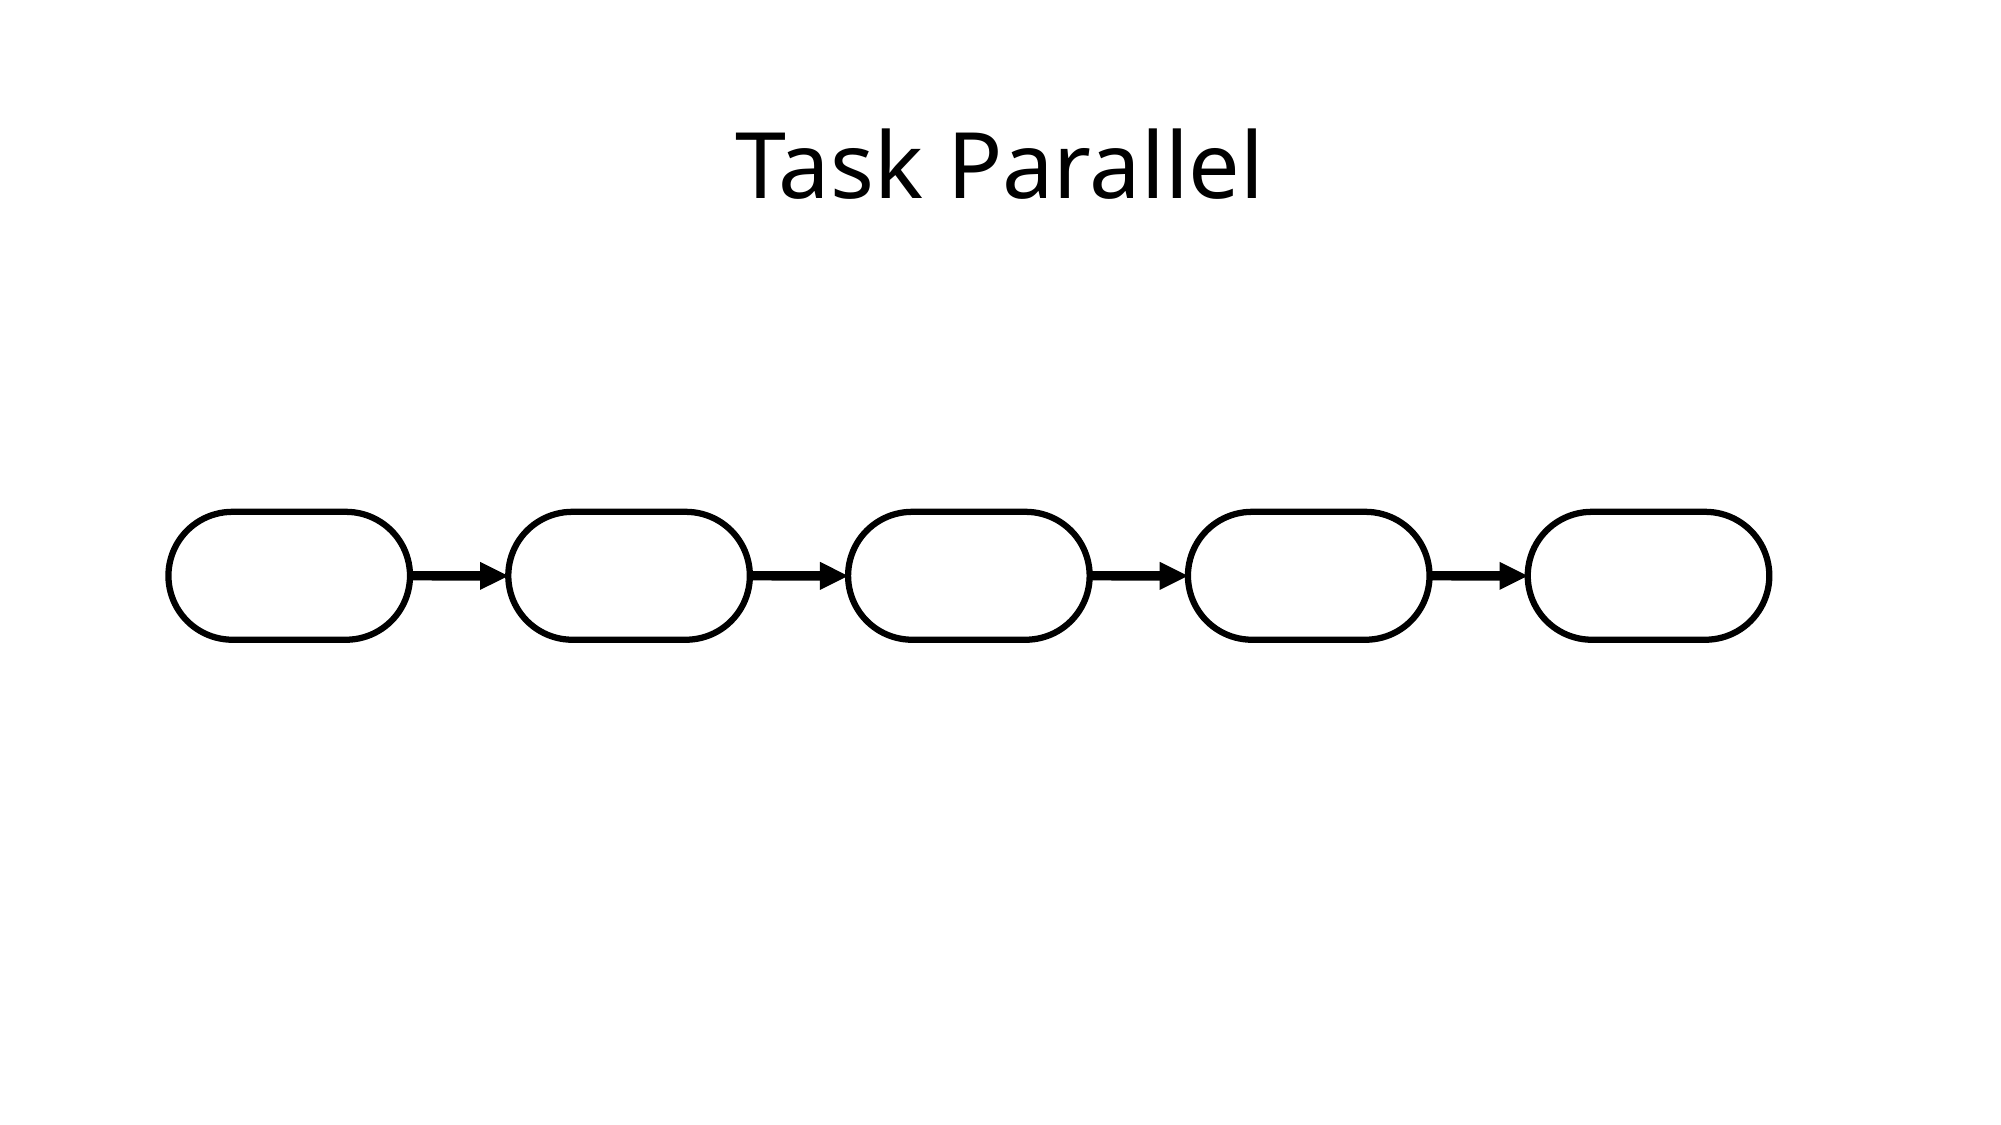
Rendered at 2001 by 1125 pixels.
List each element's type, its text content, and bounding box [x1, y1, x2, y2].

title Task Parallel [137, 59, 1863, 278]
